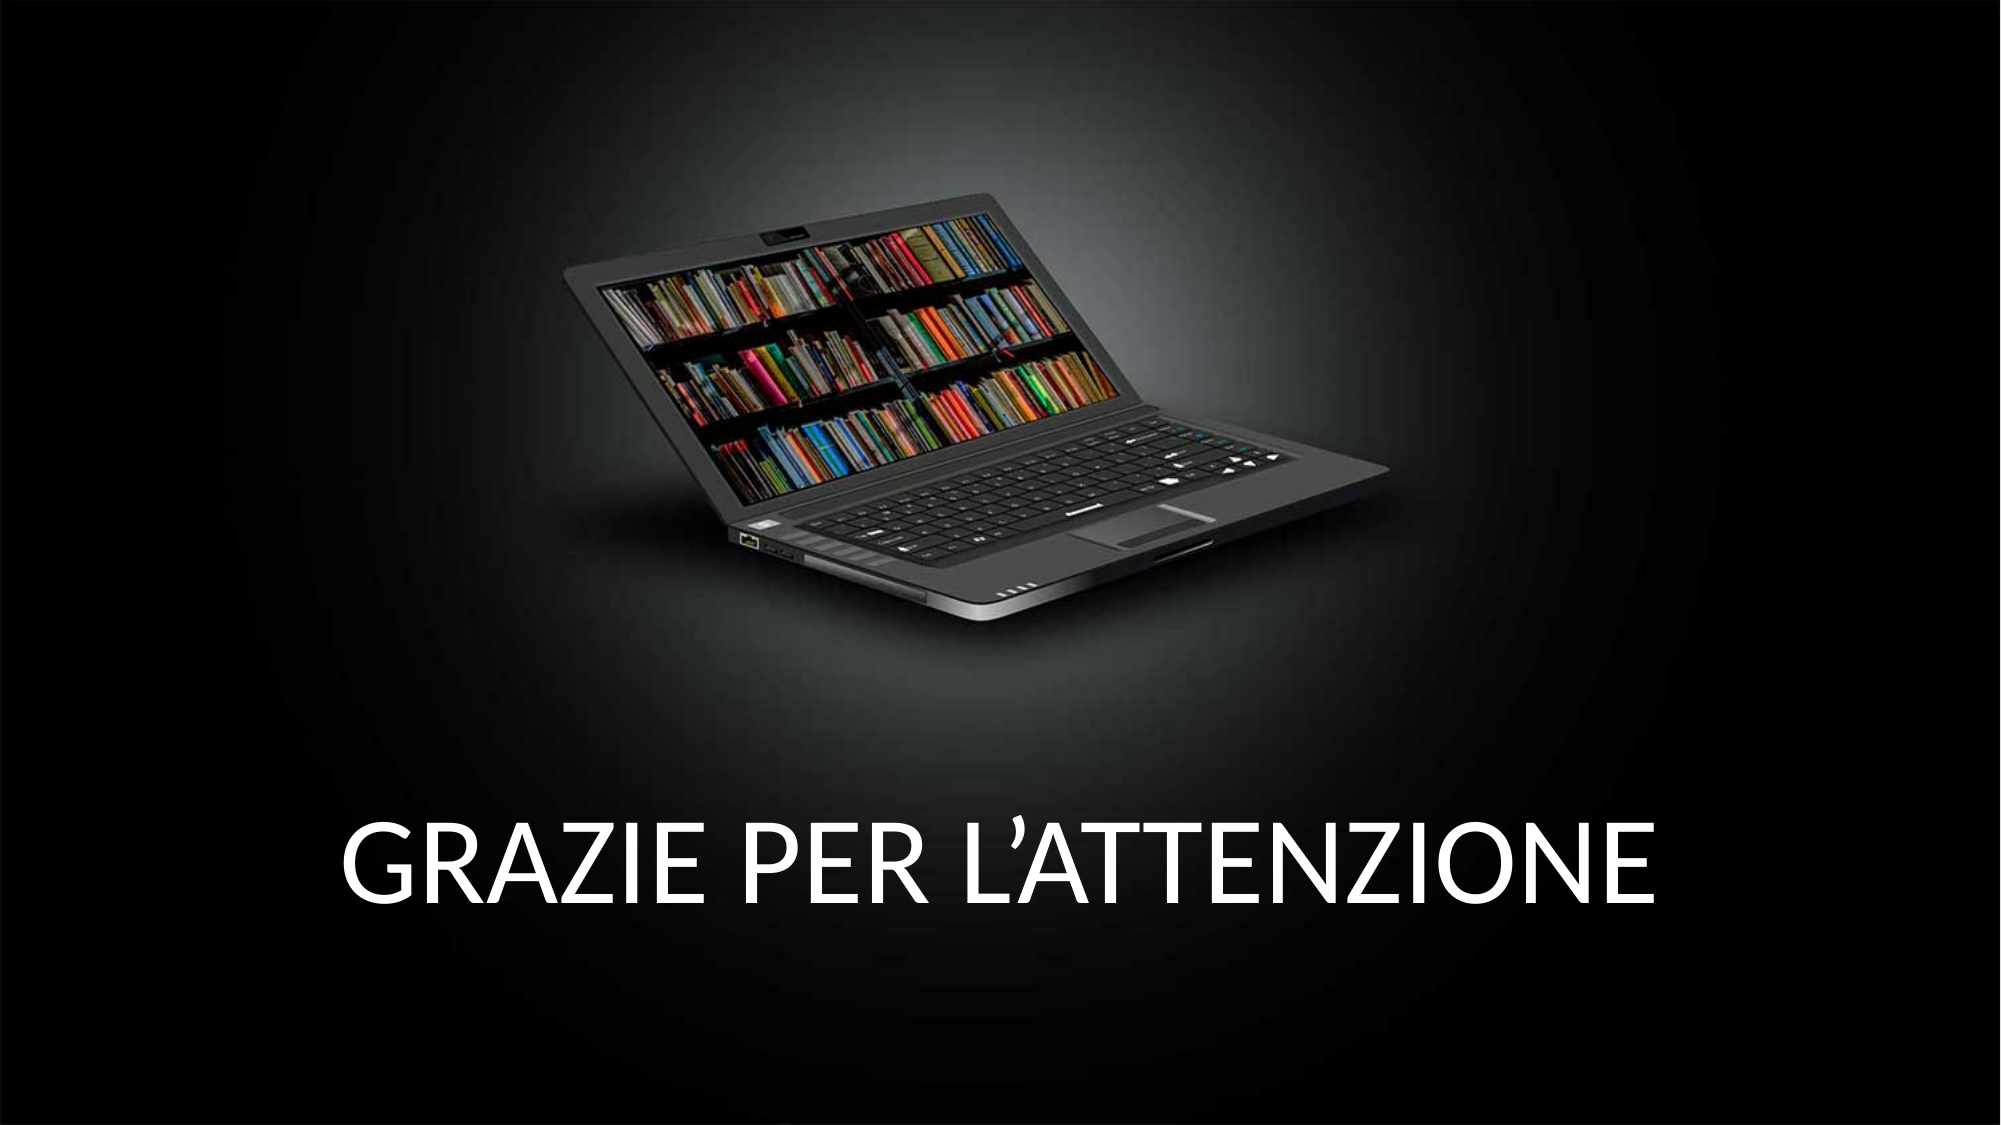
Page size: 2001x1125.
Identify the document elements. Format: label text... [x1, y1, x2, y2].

text_box GRAZIE PER L’ATTENZIONE [0, 770, 2000, 938]
